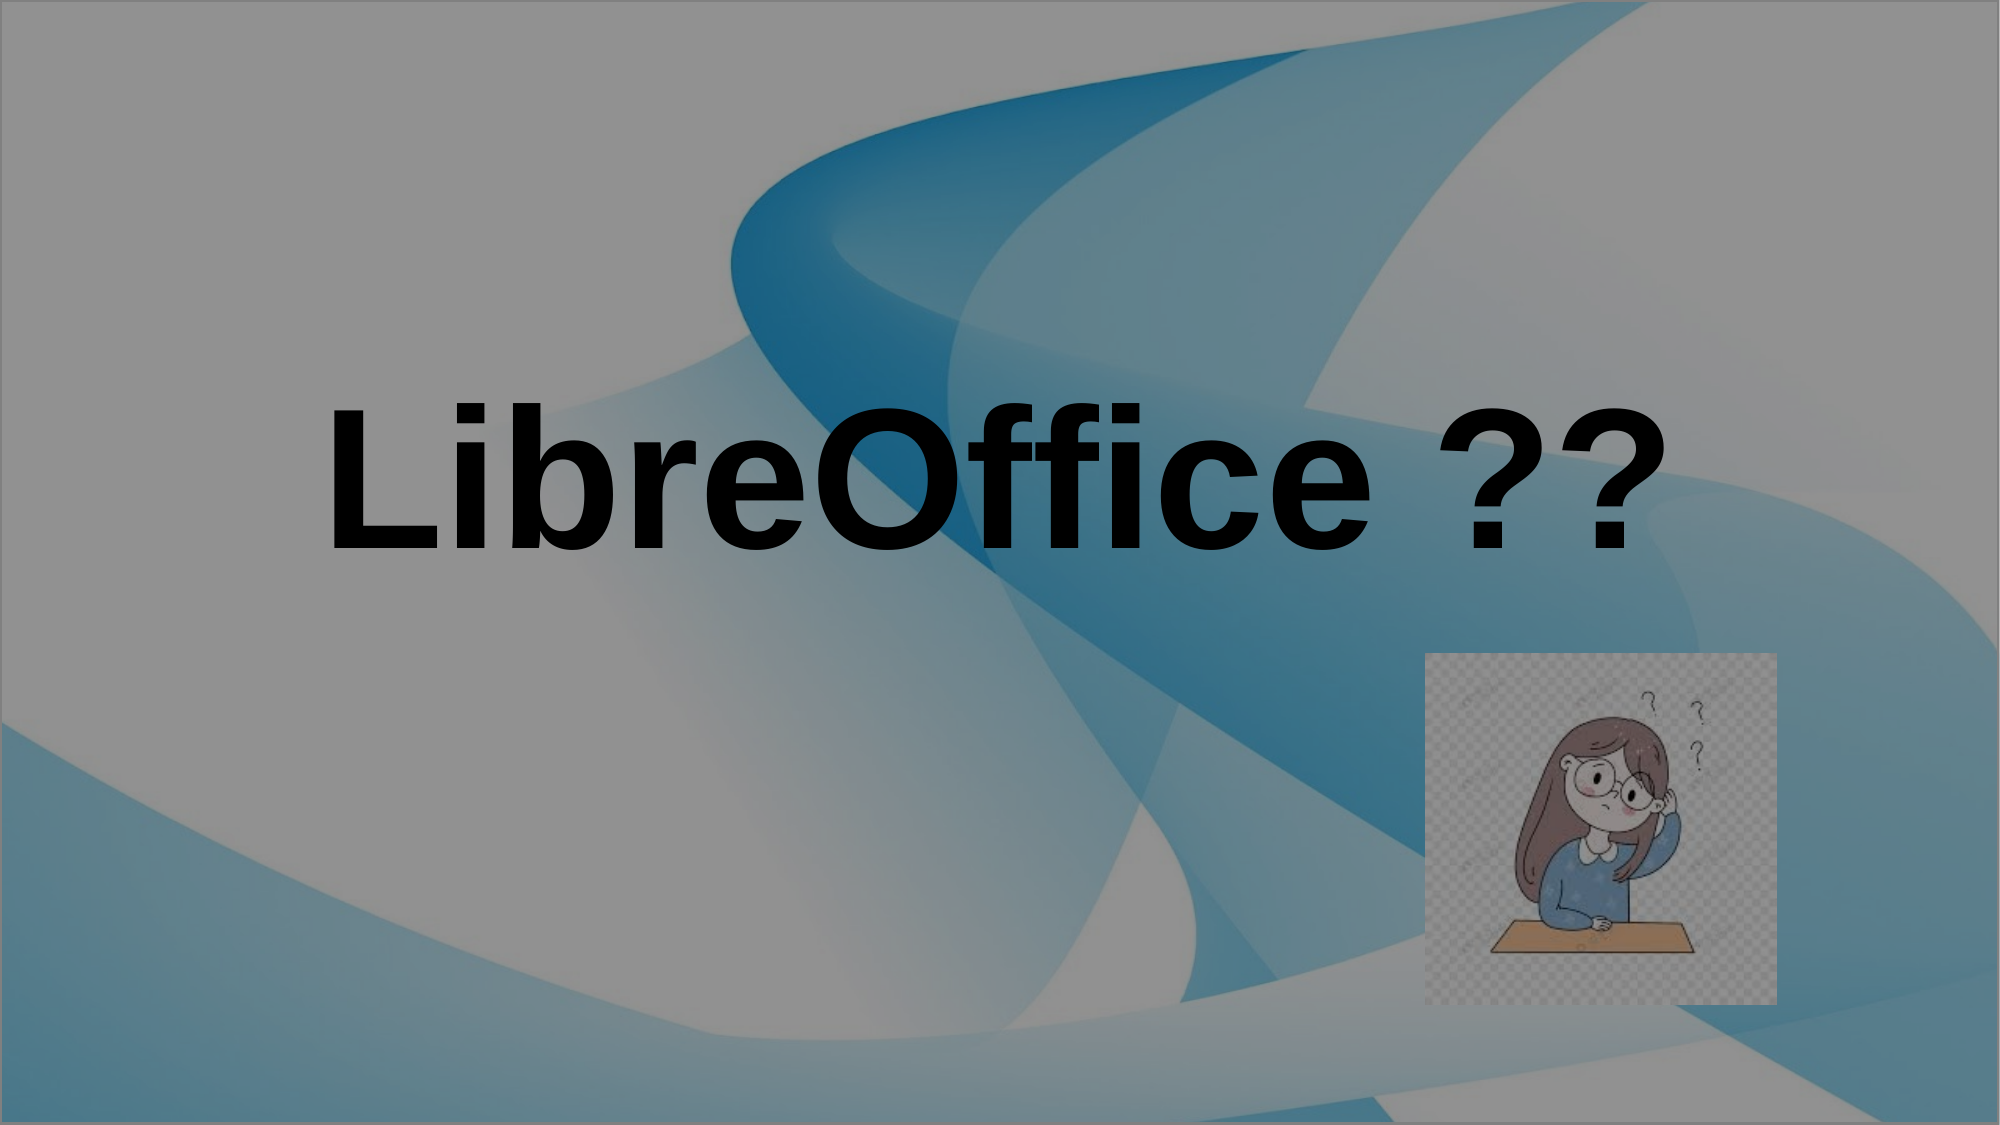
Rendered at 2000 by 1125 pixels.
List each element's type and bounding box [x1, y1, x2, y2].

text_box [0, 0, 2000, 1125]
